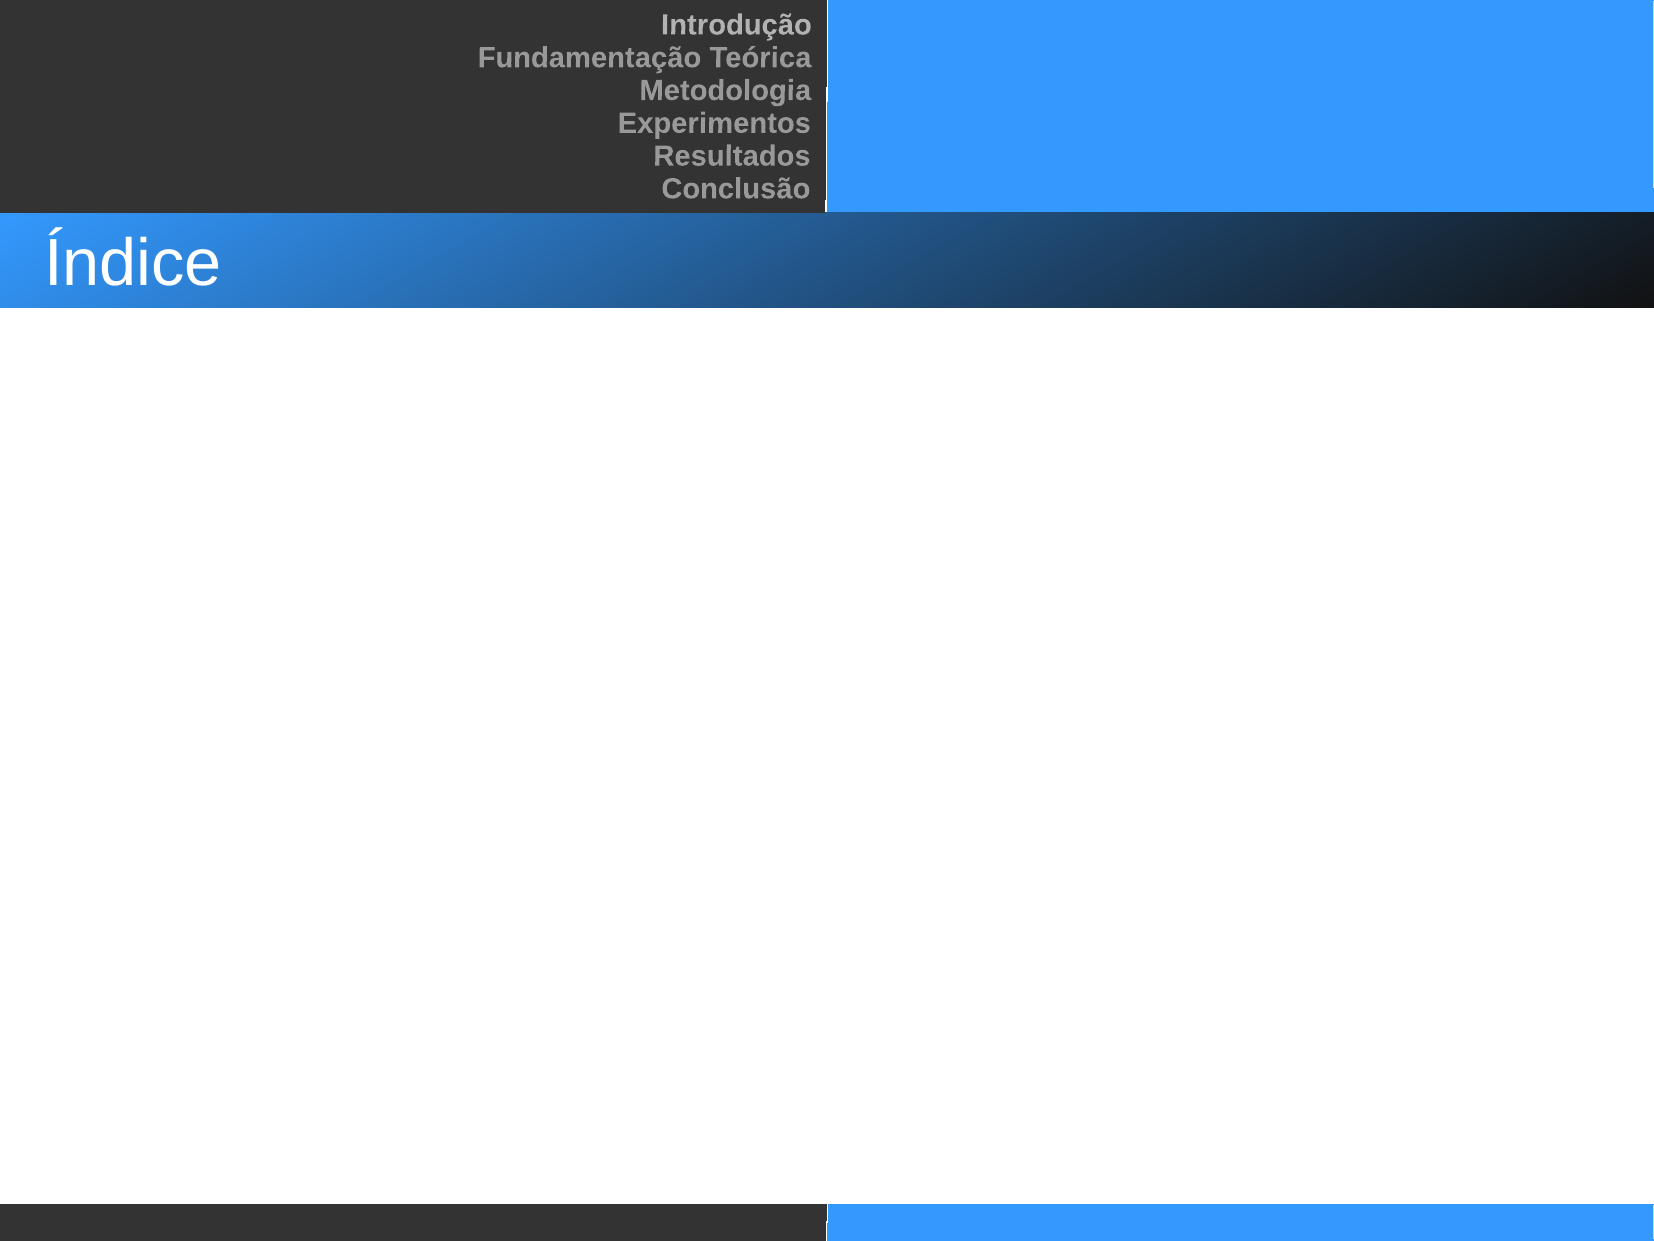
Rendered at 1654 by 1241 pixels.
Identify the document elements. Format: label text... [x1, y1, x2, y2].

text_box [827, 1204, 1654, 1241]
text_box Introdução Fundamentação Teórica Metodologia Experimentos Resultados Conclusão [0, 0, 827, 213]
text_box [0, 1204, 827, 1241]
text_box [827, 0, 1654, 212]
text_box Índice [0, 212, 1654, 308]
